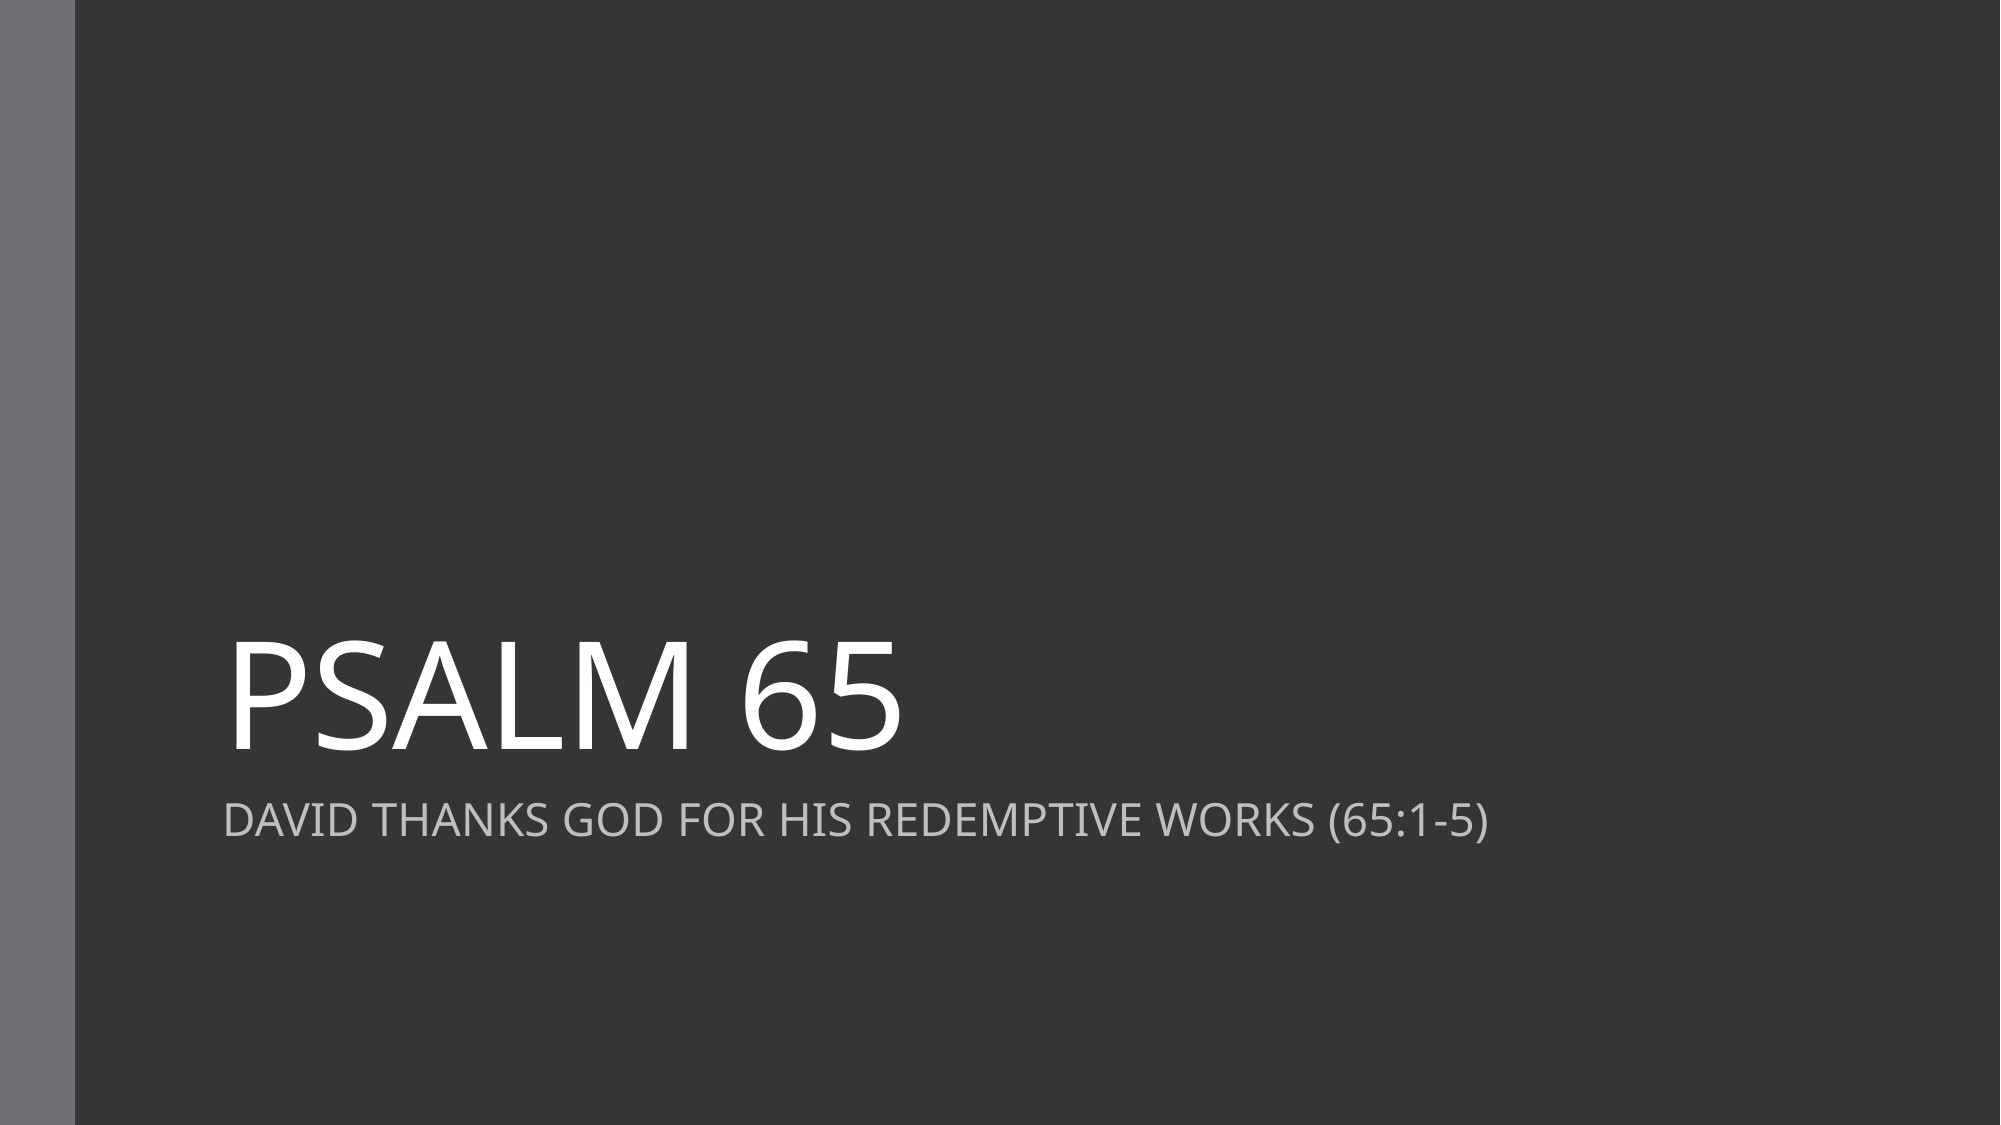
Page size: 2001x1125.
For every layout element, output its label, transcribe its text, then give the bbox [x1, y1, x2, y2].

subtitle DAVID THANKS GOD FOR HIS REDEMPTIVE WORKS (65:1-5) [206, 787, 1752, 1066]
title PSALM 65 [206, 124, 1752, 787]
